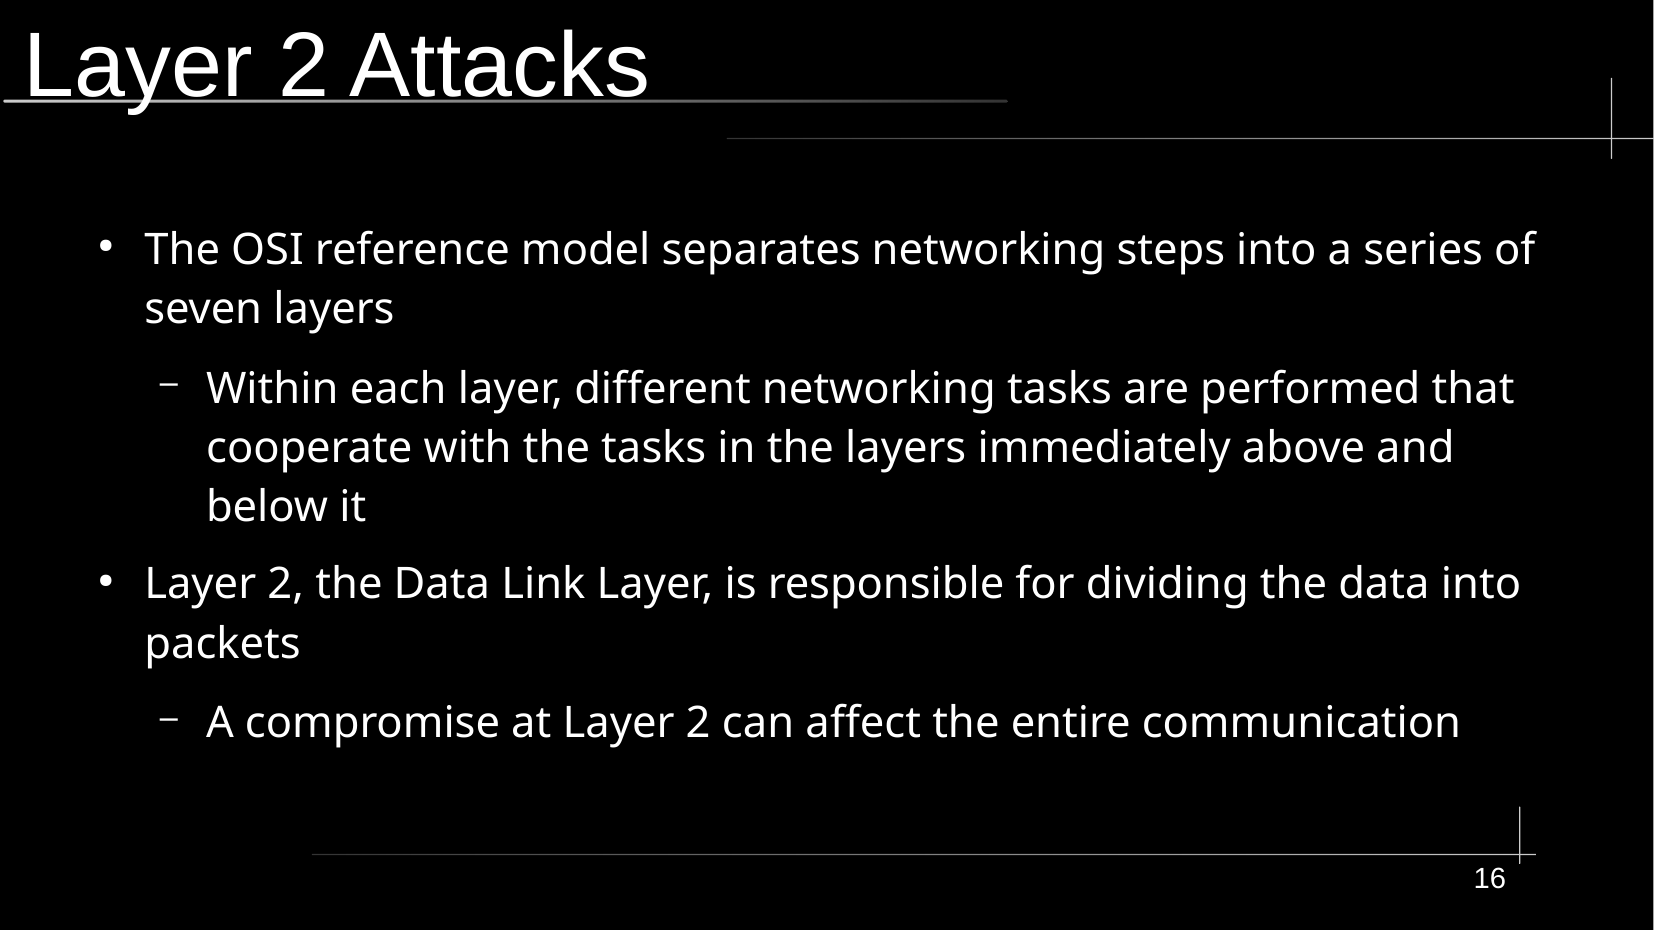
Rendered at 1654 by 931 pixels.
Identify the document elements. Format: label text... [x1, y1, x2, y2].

title Layer 2 Attacks [23, 11, 1589, 119]
list The OSI reference model separates networking steps into a series of seven layers Within each layer, different networking tasks are performed that cooperate with the tasks in the layers immediately above and below it Layer 2, the Data Link Layer, is responsible for dividing the data into packets A compromise at Layer 2 can affect the entire communication [82, 217, 1571, 758]
